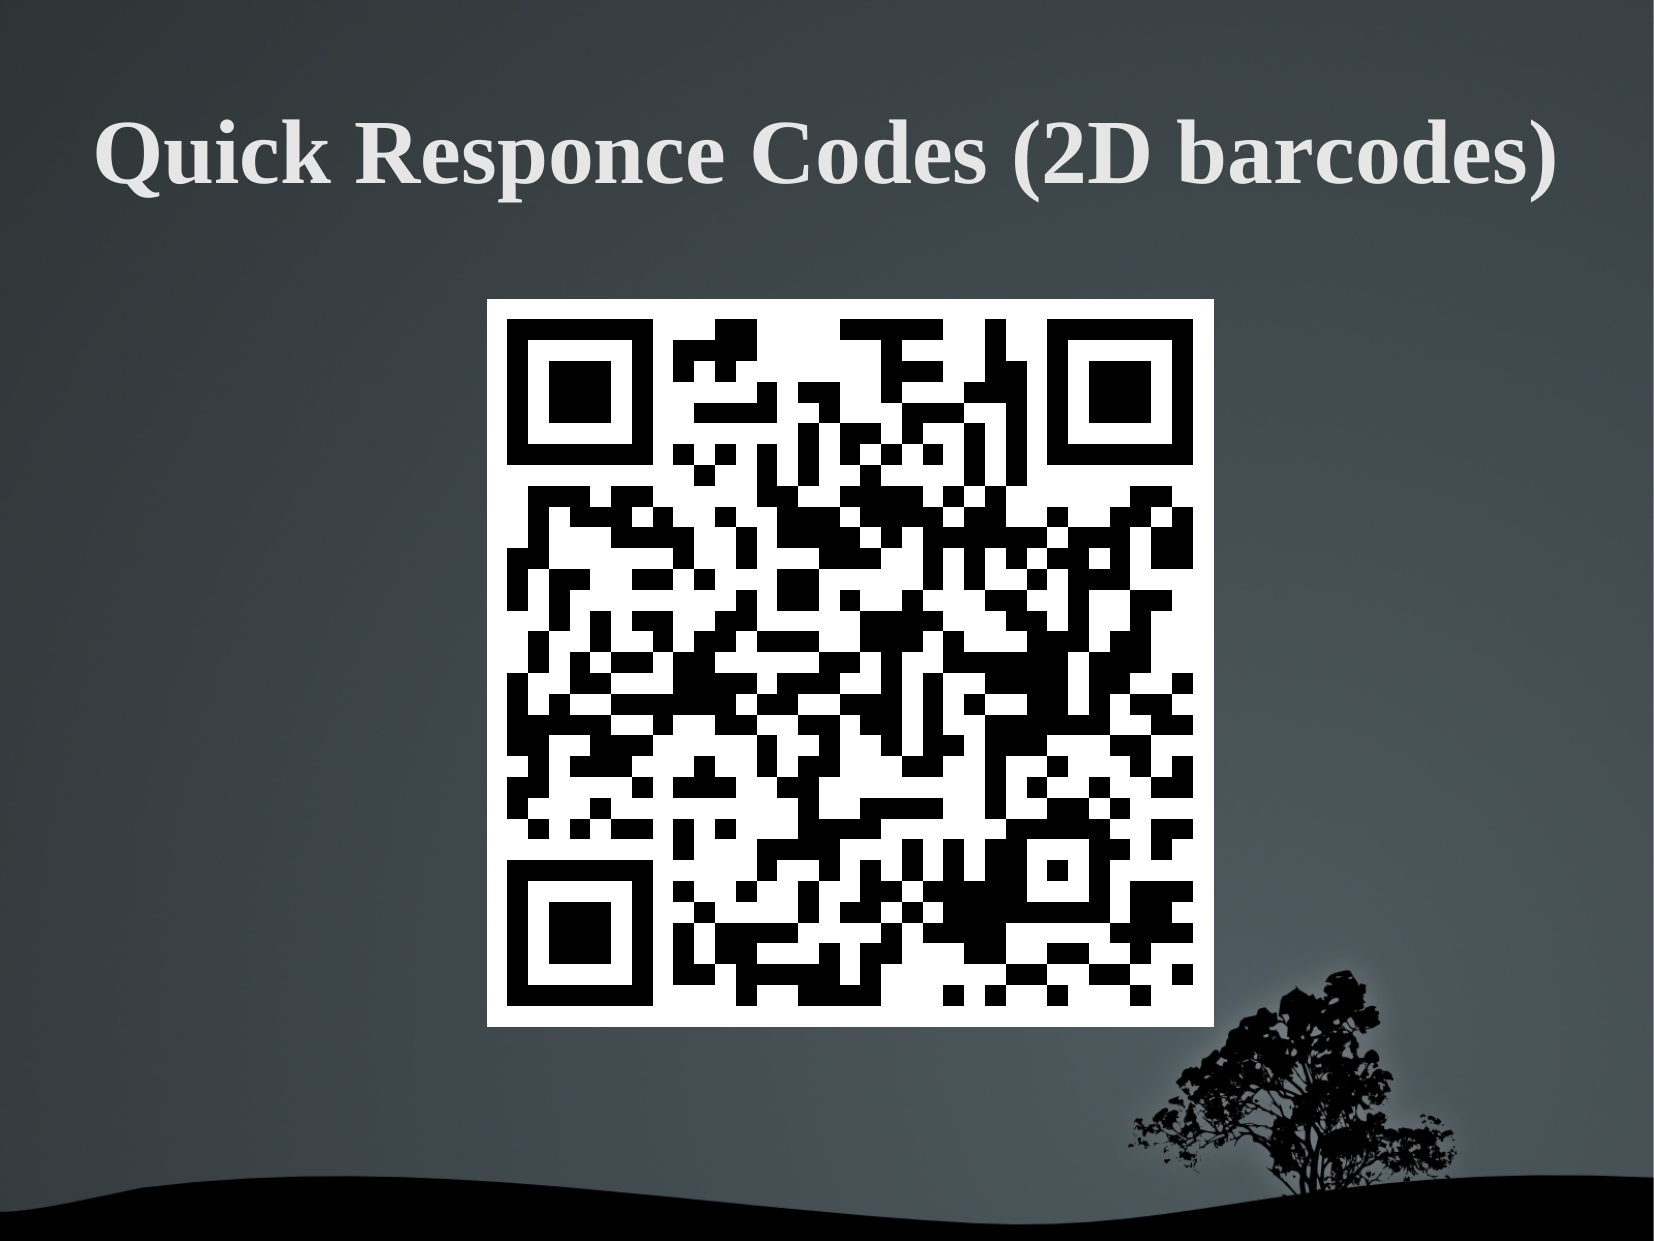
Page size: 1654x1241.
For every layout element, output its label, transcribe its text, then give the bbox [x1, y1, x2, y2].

picture [0, 0, 1654, 1241]
title Quick Responce Codes (2D barcodes) [82, 56, 1571, 250]
